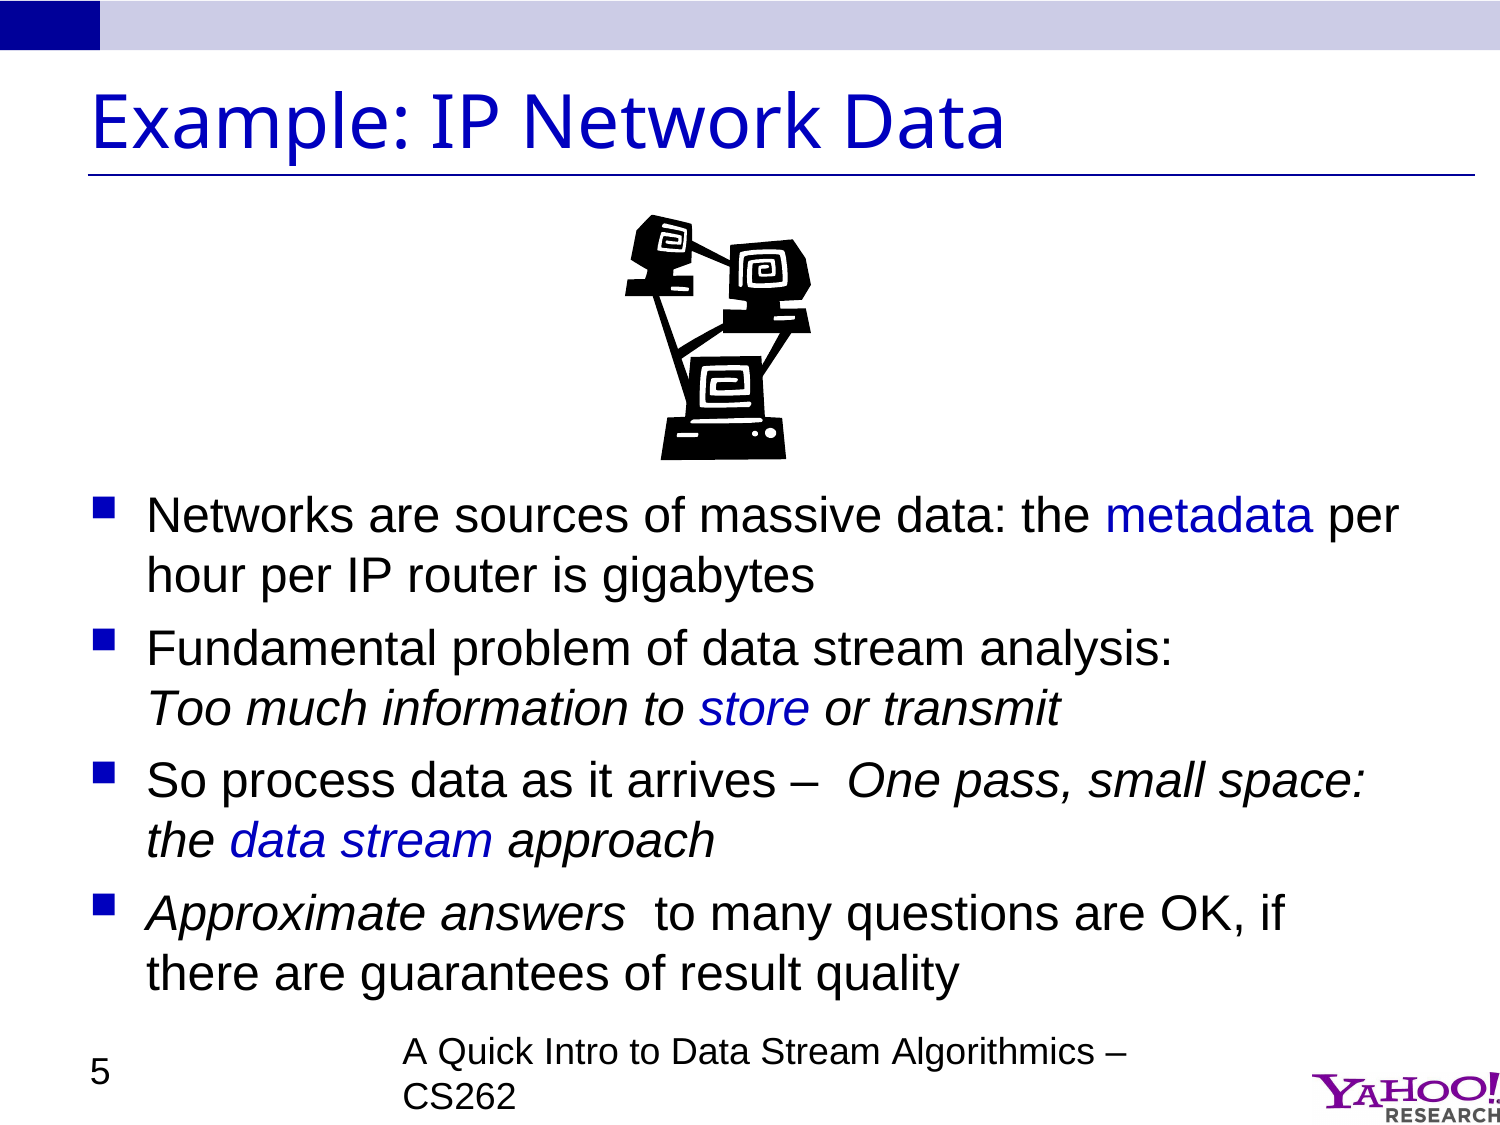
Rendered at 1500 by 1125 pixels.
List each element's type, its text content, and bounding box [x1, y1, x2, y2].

picture [1312, 1072, 1500, 1125]
title Example: IP Network Data [75, 50, 1500, 188]
list Networks are sources of massive data: the metadata per hour per IP router is gigabytes Fundamental problem of data stream analysis: Too much information to store or transmit So process data as it arrives – One pass, small space: the data stream approach Approximate answers to many questions are OK, if there are guarantees of result quality [75, 474, 1426, 1038]
picture [624, 212, 814, 463]
